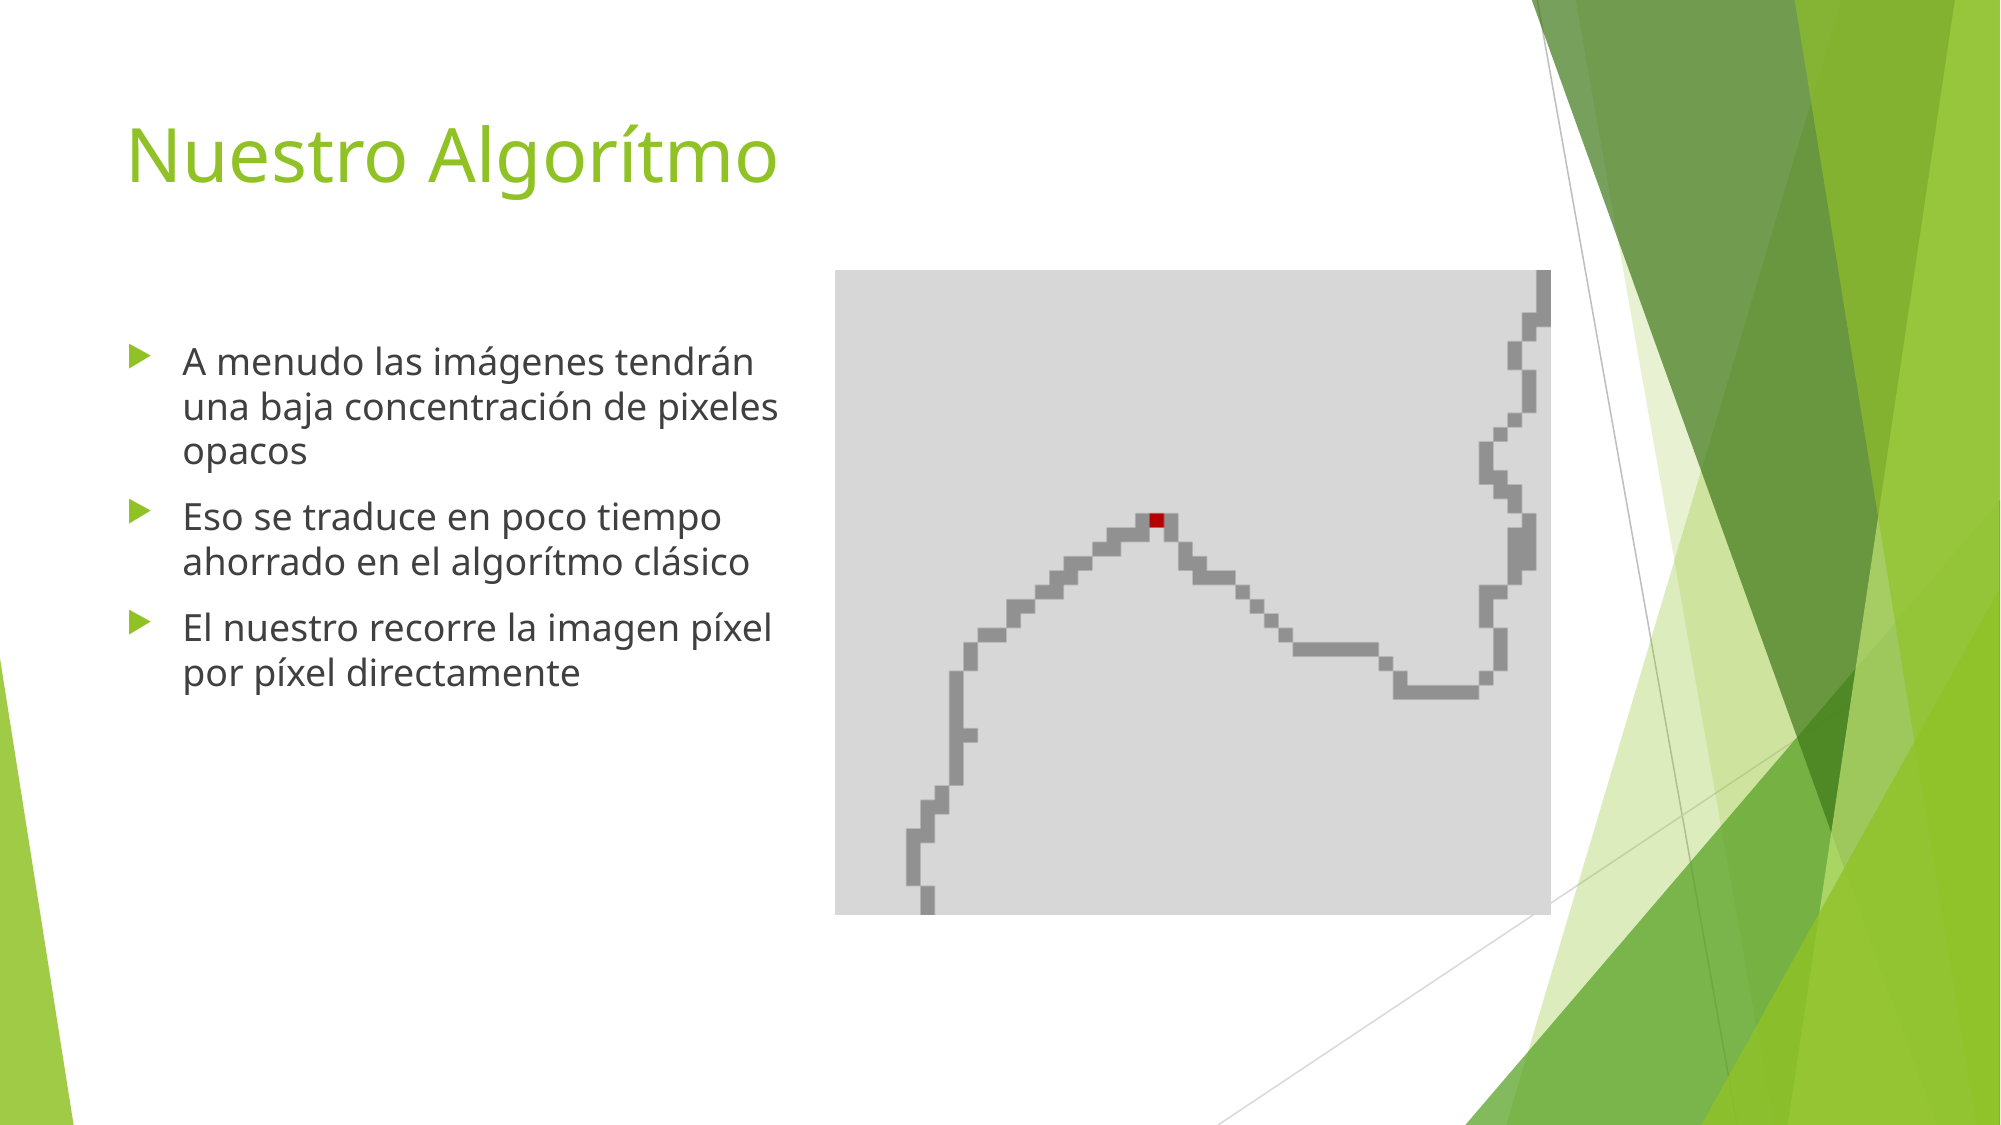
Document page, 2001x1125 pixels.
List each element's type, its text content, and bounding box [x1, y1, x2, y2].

title Nuestro Algorítmo [111, 99, 1522, 317]
list A menudo las imágenes tendrán una baja concentración de pixeles opacos Eso se traduce en poco tiempo ahorrado en el algorítmo clásico El nuestro recorre la imagen píxel por píxel directamente [111, 329, 796, 936]
picture [835, 270, 1551, 915]
